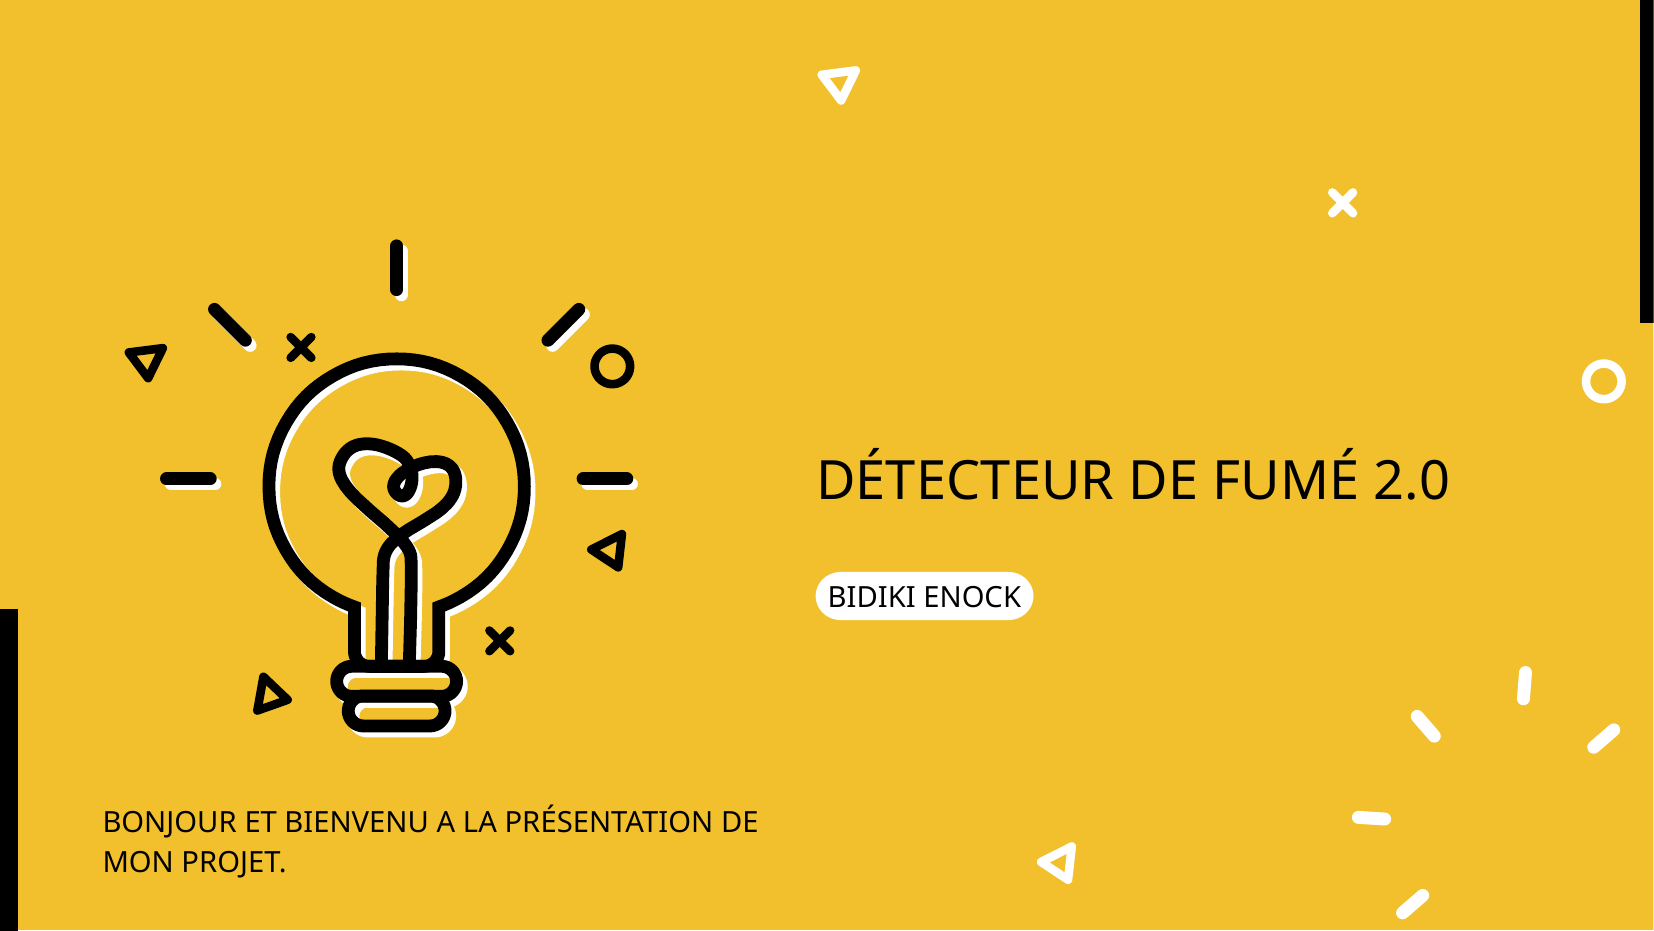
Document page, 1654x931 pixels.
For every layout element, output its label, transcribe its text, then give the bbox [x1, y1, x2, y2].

text_box BONJOUR ET BIENVENU A LA PRÉSENTATION DE MON PROJET. [102, 800, 763, 881]
text_box BIDIKI ENOCK [815, 571, 1034, 621]
title DÉTECTEUR DE FUMÉ 2.0 [816, 404, 1454, 553]
